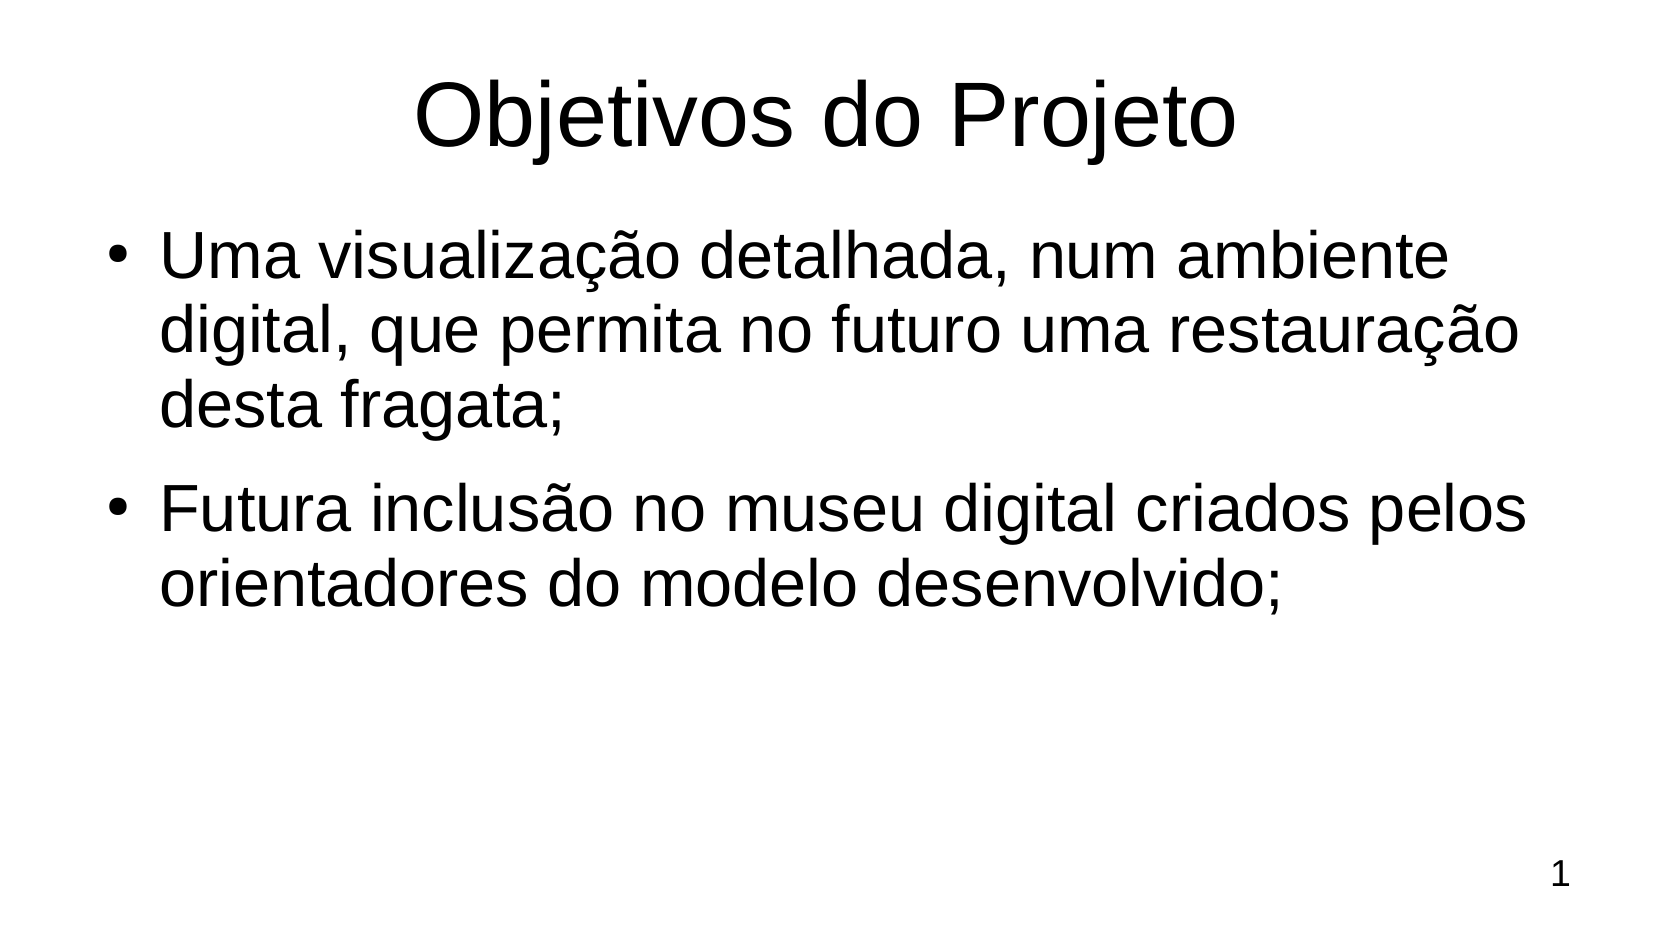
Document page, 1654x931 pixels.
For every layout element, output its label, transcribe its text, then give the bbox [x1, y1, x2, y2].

text_box 1 [1535, 845, 1654, 916]
list Uma visualização detalhada, num ambiente digital, que permita no futuro uma restauração desta fragata; Futura inclusão no museu digital criados pelos orientadores do modelo desenvolvido; [88, 217, 1571, 739]
title Objetivos do Projeto [82, 37, 1571, 193]
